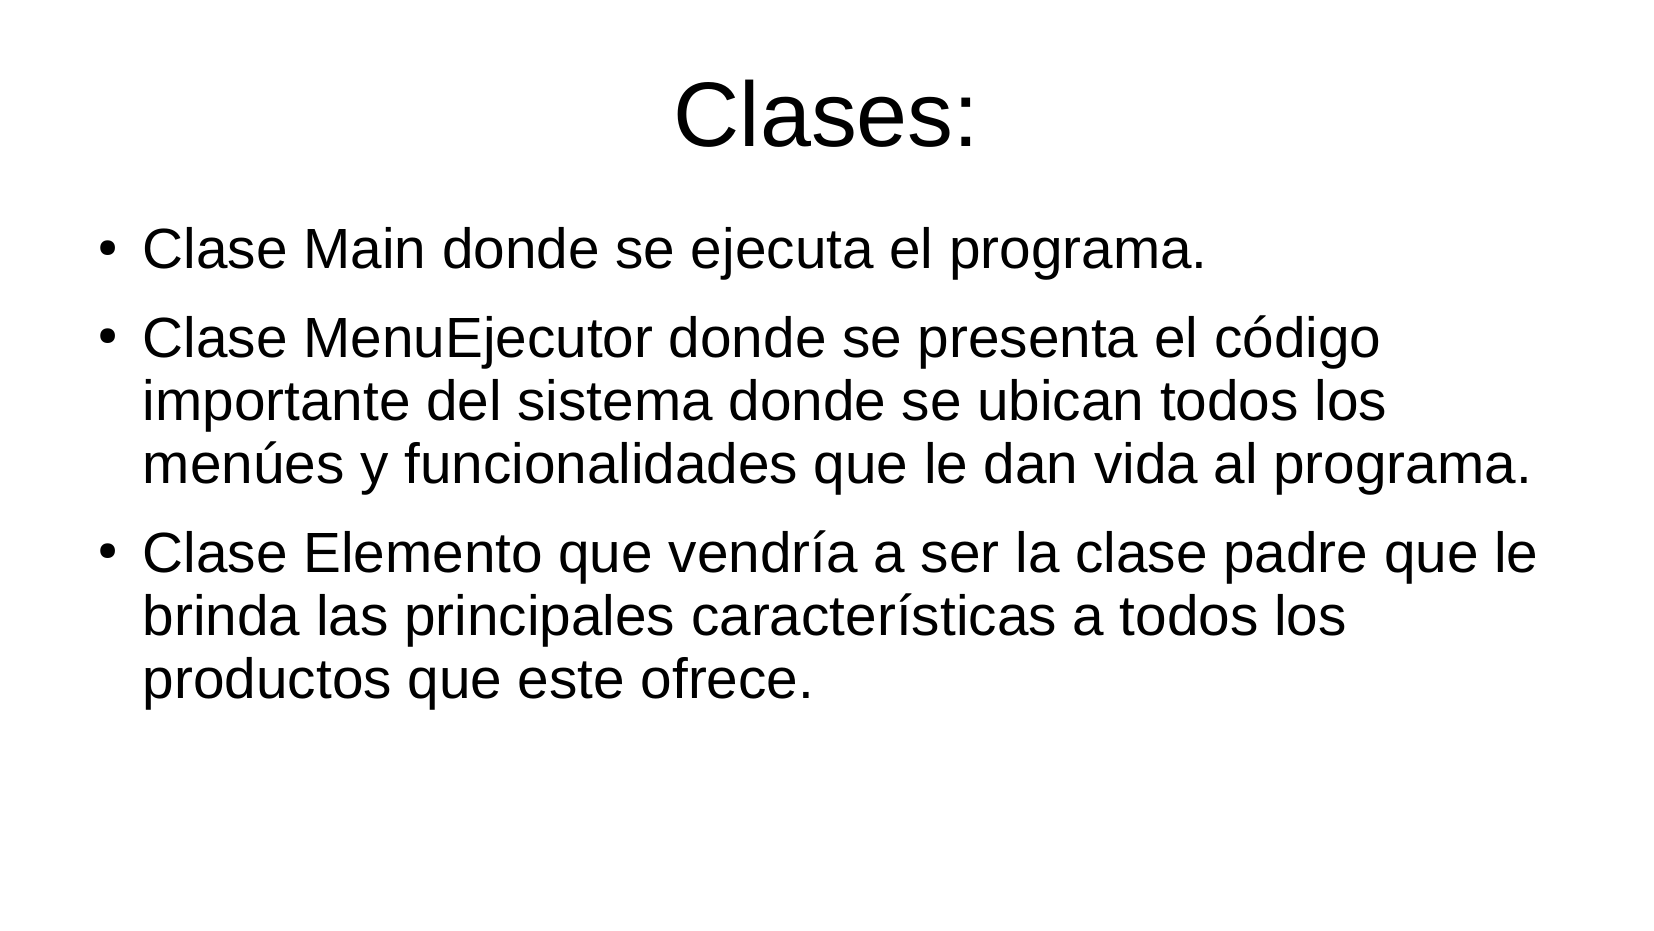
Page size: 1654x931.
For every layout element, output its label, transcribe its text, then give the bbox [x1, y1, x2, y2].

list Clase Main donde se ejecuta el programa. Clase MenuEjecutor donde se presenta el código importante del sistema donde se ubican todos los menúes y funcionalidades que le dan vida al programa. Clase Elemento que vendría a ser la clase padre que le brinda las principales características a todos los productos que este ofrece. [82, 217, 1571, 758]
title Clases: [82, 37, 1571, 193]
